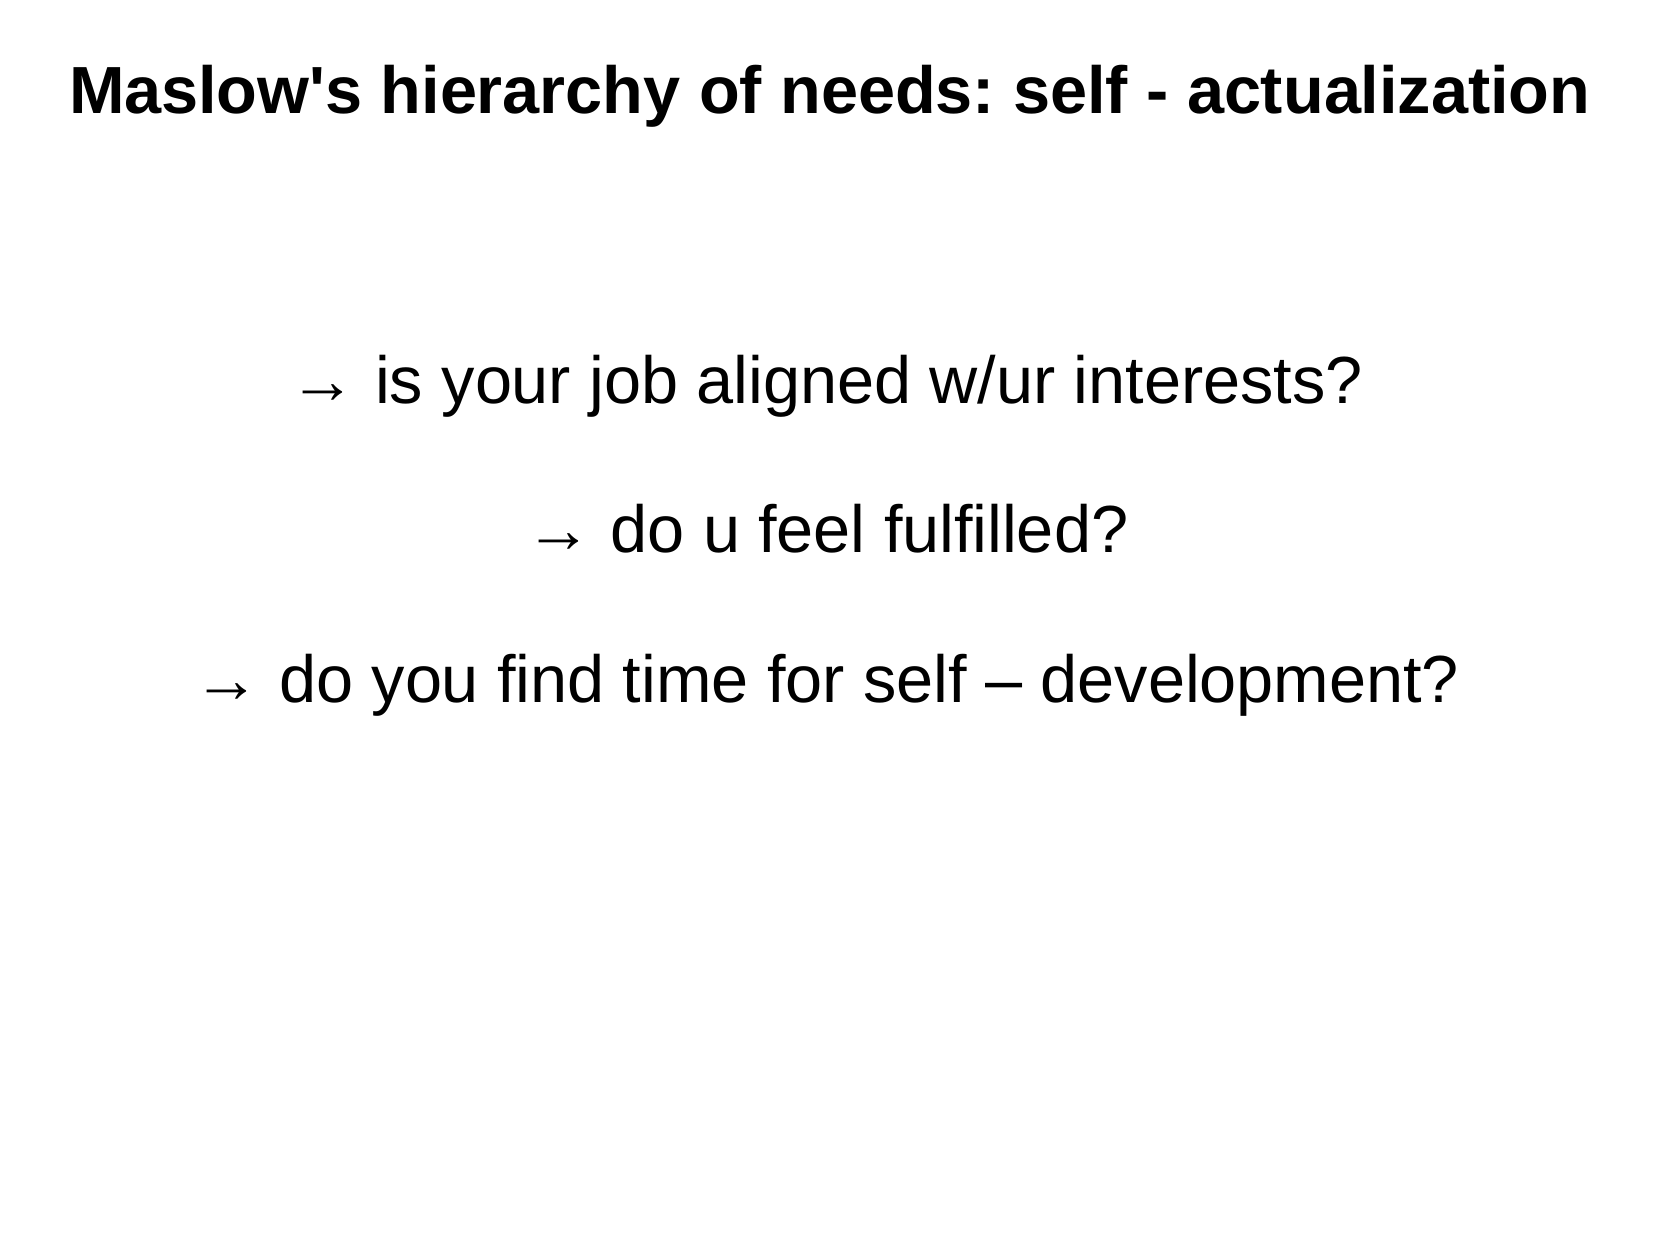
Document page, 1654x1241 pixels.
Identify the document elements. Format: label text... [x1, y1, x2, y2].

subtitle Maslow's hierarchy of needs: self - actualization [0, 15, 1654, 241]
text_box → is your job aligned w/ur interests? → do u feel fulfilled? → do you find time for self – development? [82, 49, 1571, 1010]
